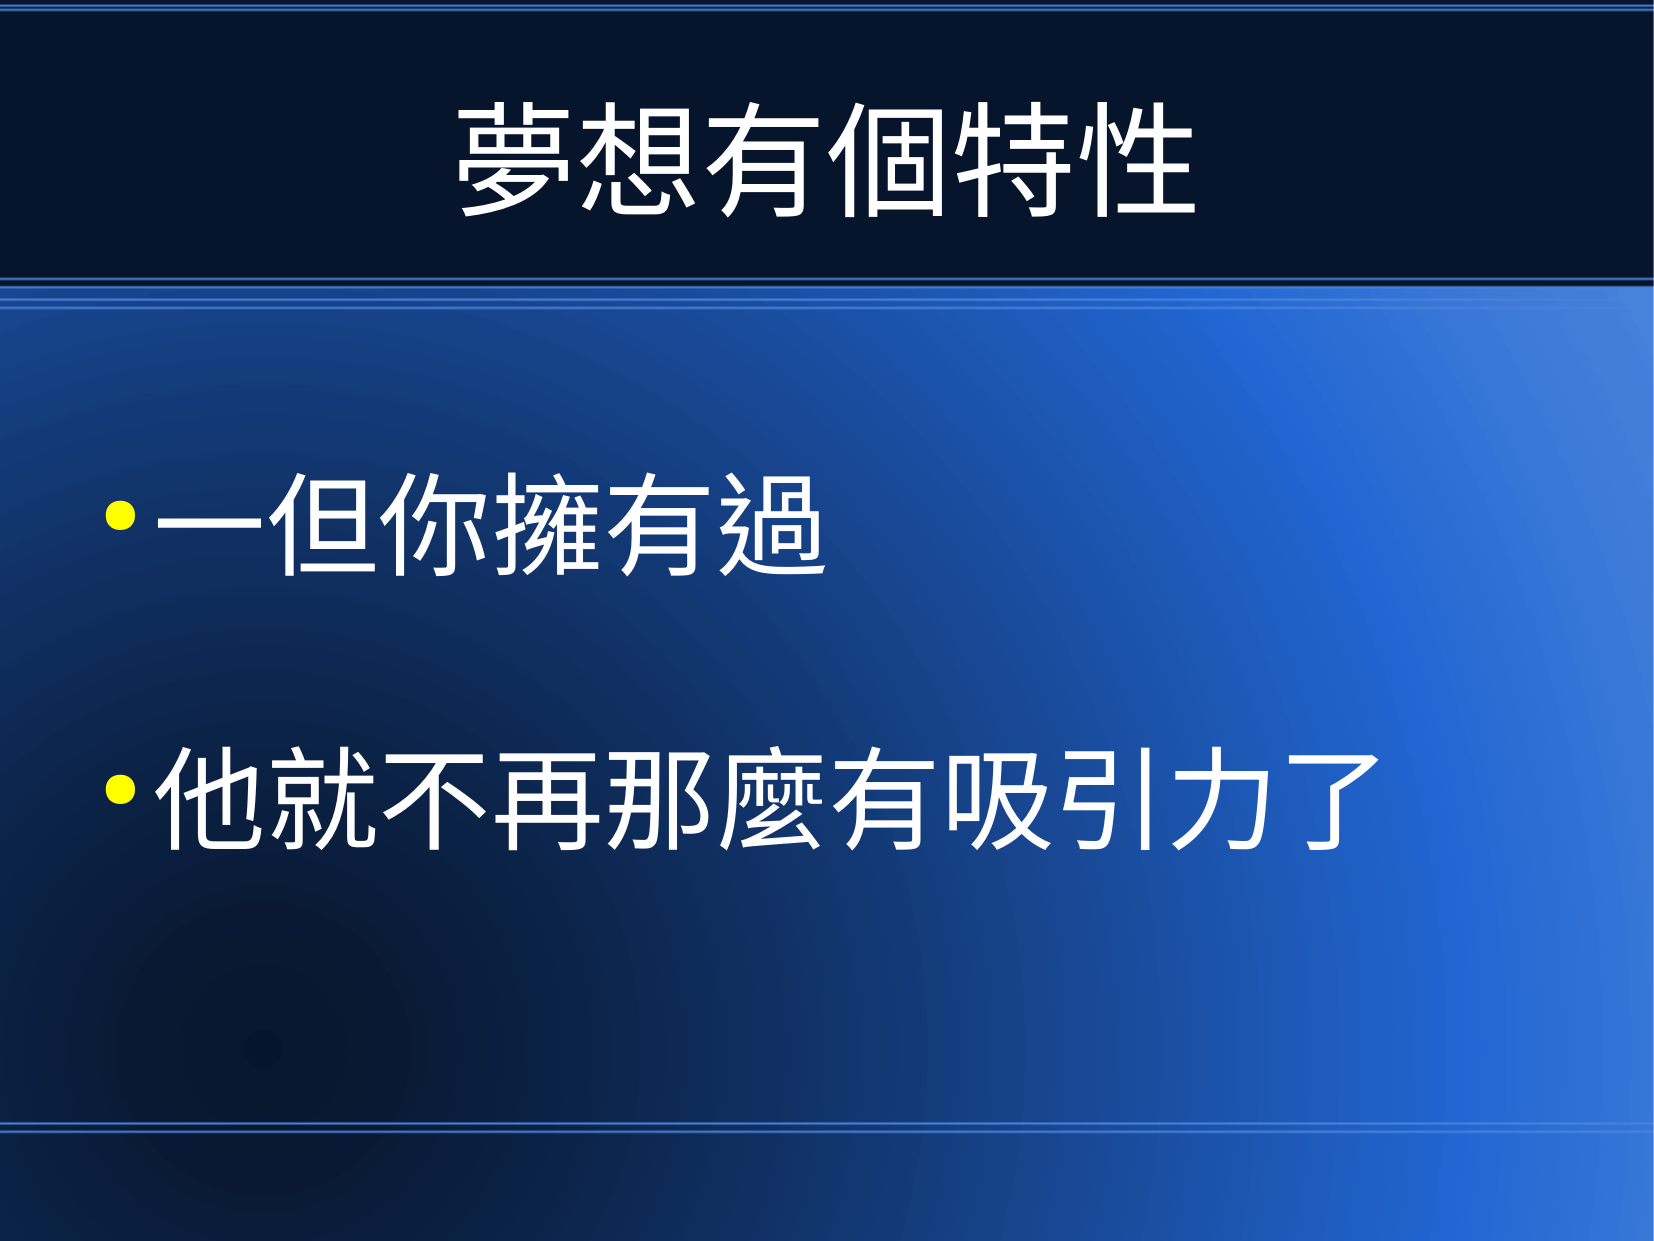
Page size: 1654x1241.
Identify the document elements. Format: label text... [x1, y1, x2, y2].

title 夢想有個特性 [82, 49, 1571, 257]
picture [0, 0, 1654, 1241]
list 一但你擁有過 他就不再那麼有吸引力了 [82, 355, 1571, 1241]
